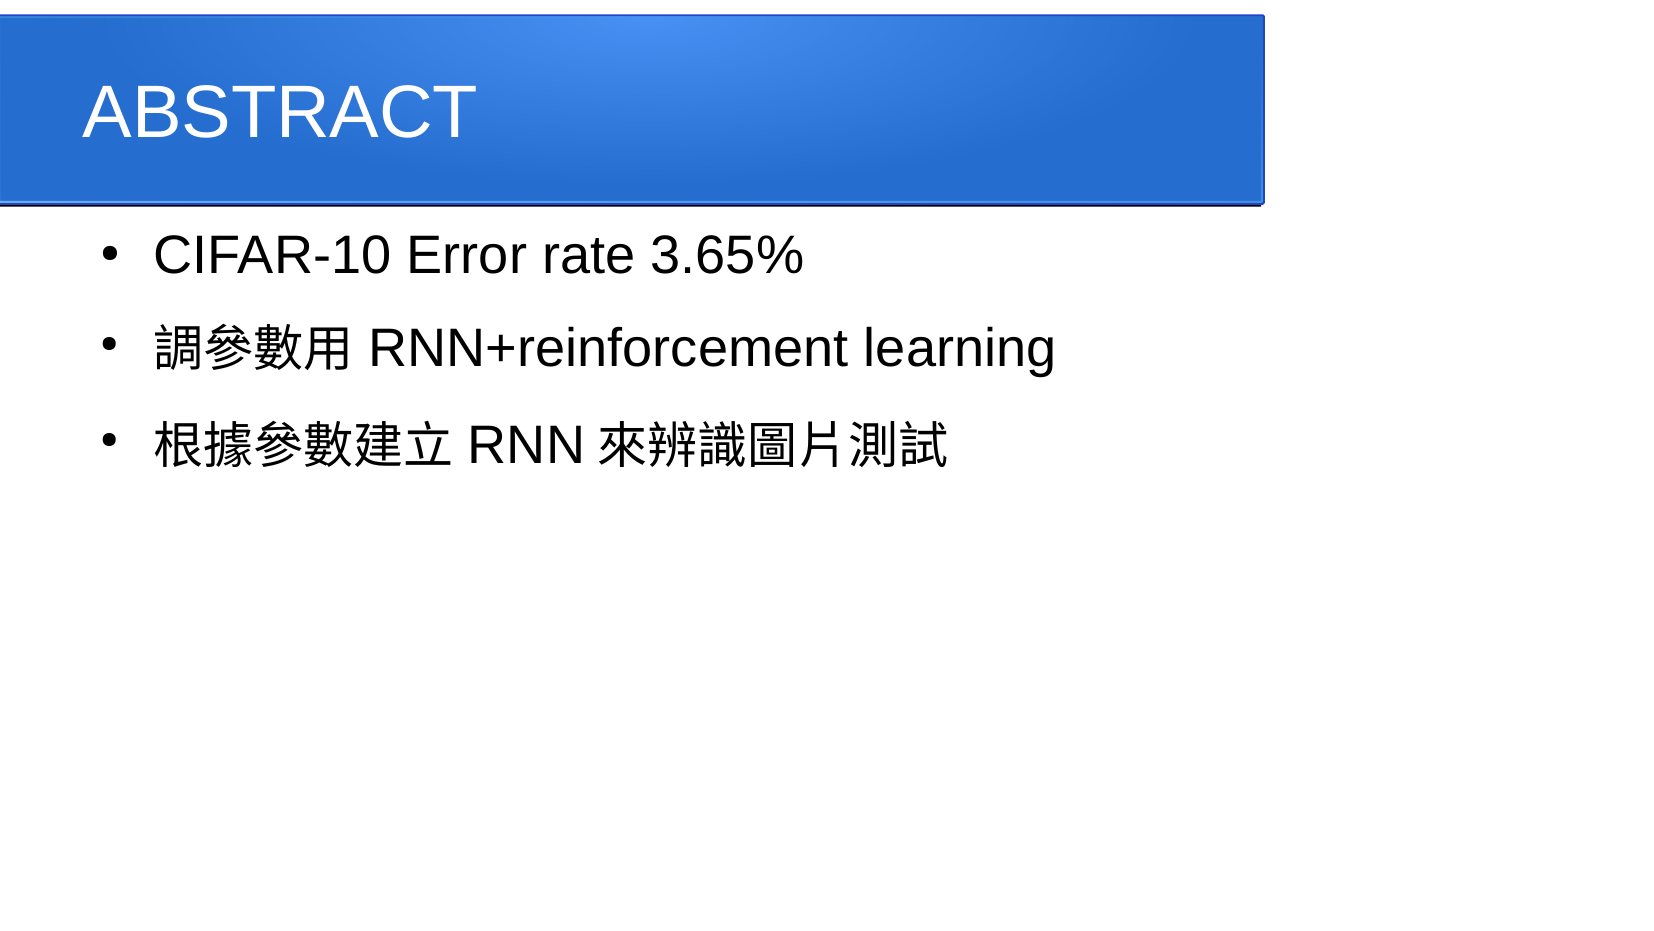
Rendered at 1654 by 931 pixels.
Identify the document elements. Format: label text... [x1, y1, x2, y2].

list CIFAR-10 Error rate 3.65% 調參數用RNN+reinforcement learning 根據參數建立RNN來辨識圖片測試 [82, 224, 1571, 764]
title ABSTRACT [82, 35, 1235, 189]
